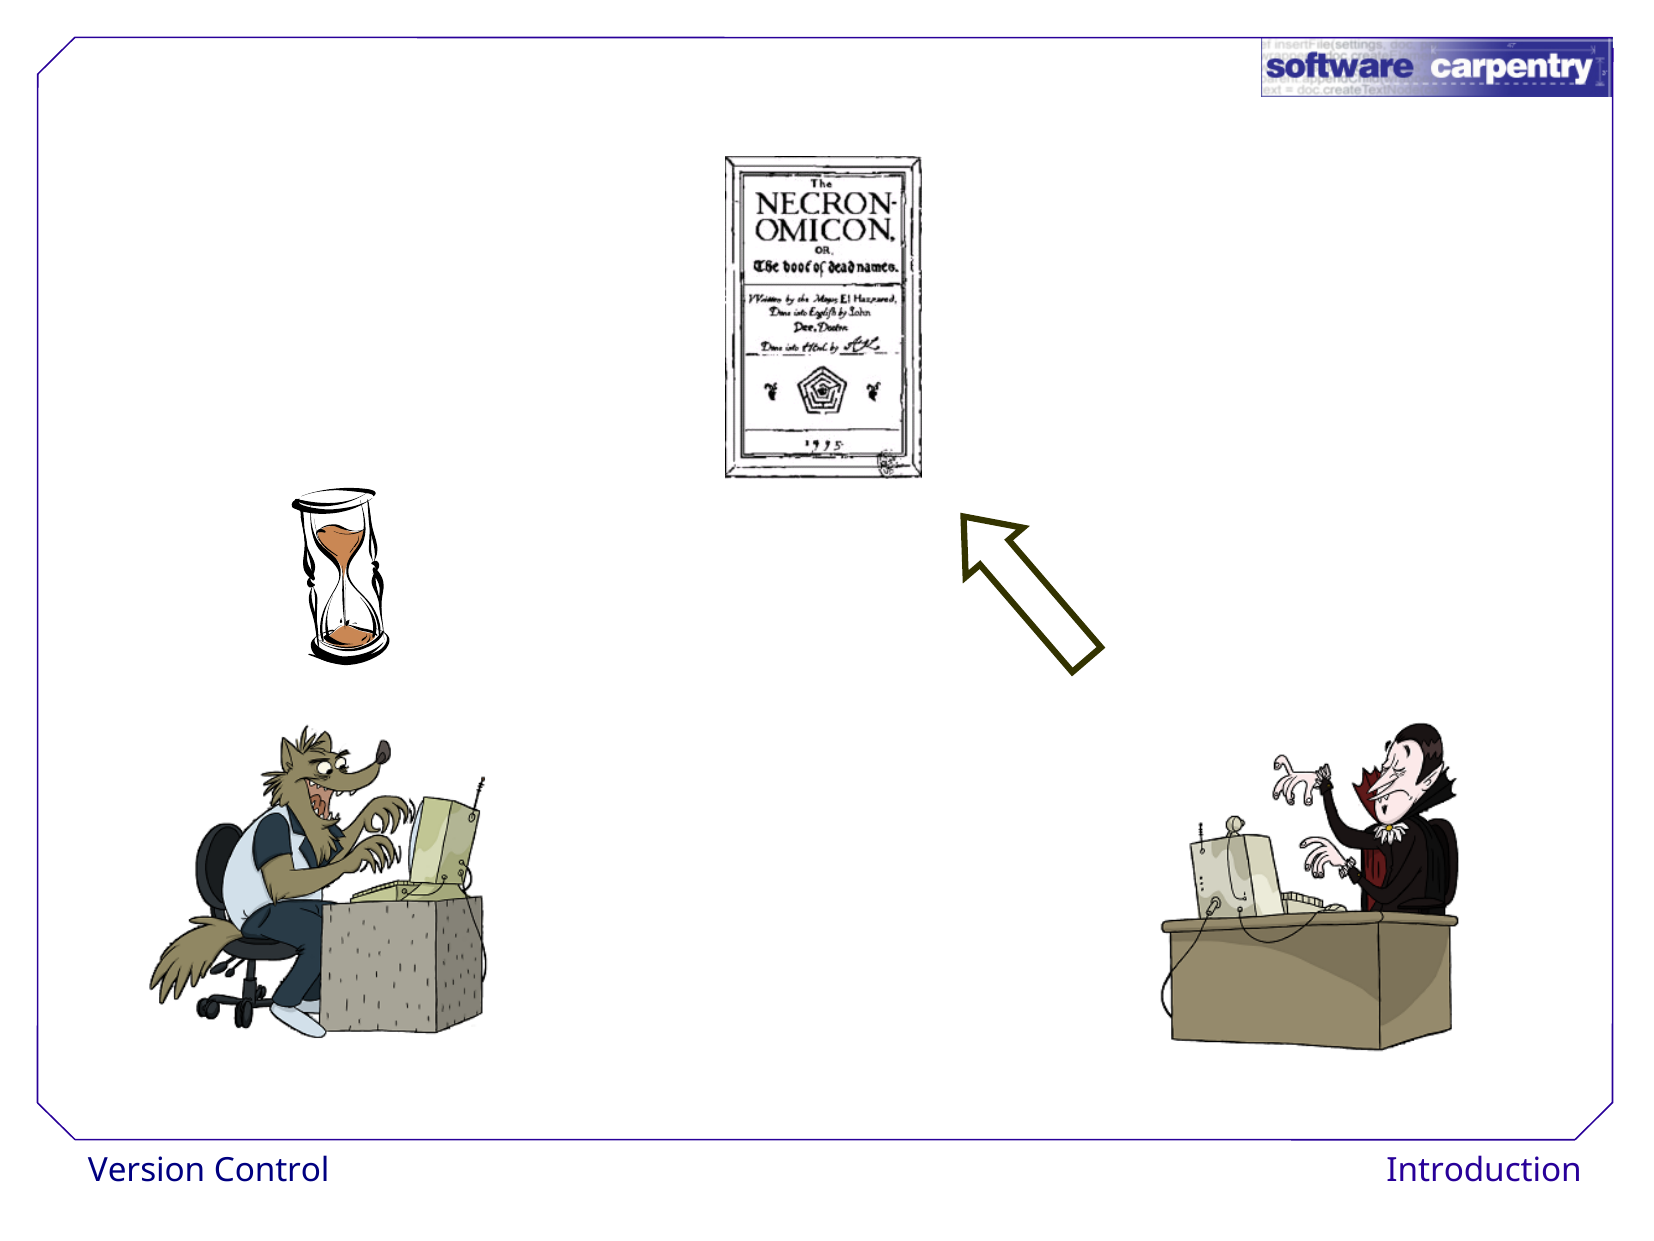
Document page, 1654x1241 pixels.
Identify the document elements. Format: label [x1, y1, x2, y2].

picture [1261, 39, 1613, 97]
picture [725, 156, 922, 479]
picture [1148, 695, 1474, 1067]
picture [137, 705, 516, 1069]
picture [290, 487, 393, 668]
